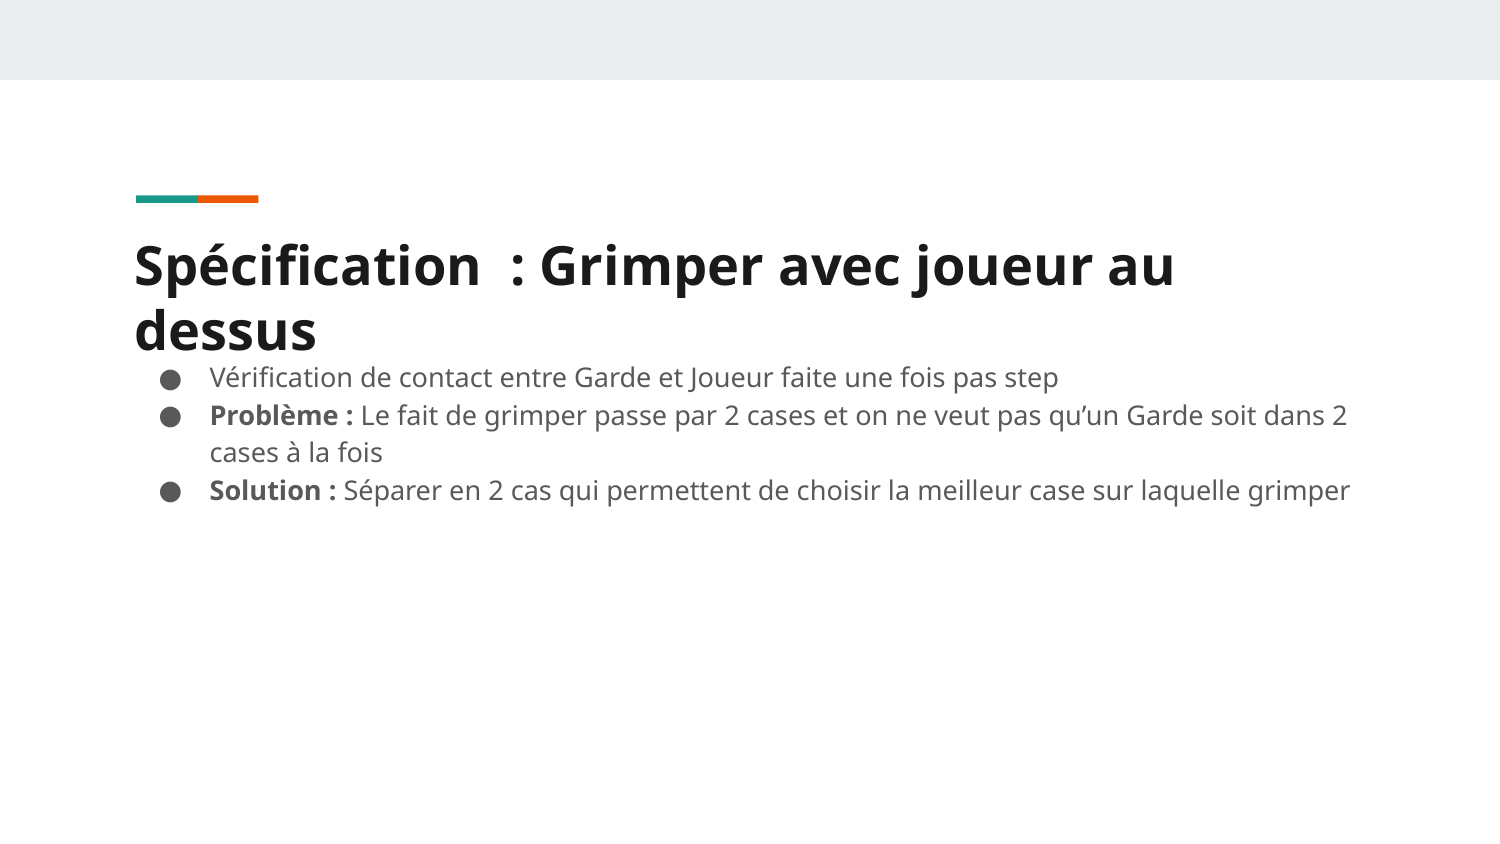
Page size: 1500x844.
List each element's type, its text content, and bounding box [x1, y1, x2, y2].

title Spécification : Grimper avec joueur au dessus [119, 216, 1381, 305]
list Vérification de contact entre Garde et Joueur faite une fois pas step Problème : Le fait de grimper passe par 2 cases et on ne veut pas qu’un Garde soit dans 2 cases à la fois Solution : Séparer en 2 cas qui permettent de choisir la meilleur case sur laquelle grimper [119, 341, 1381, 712]
